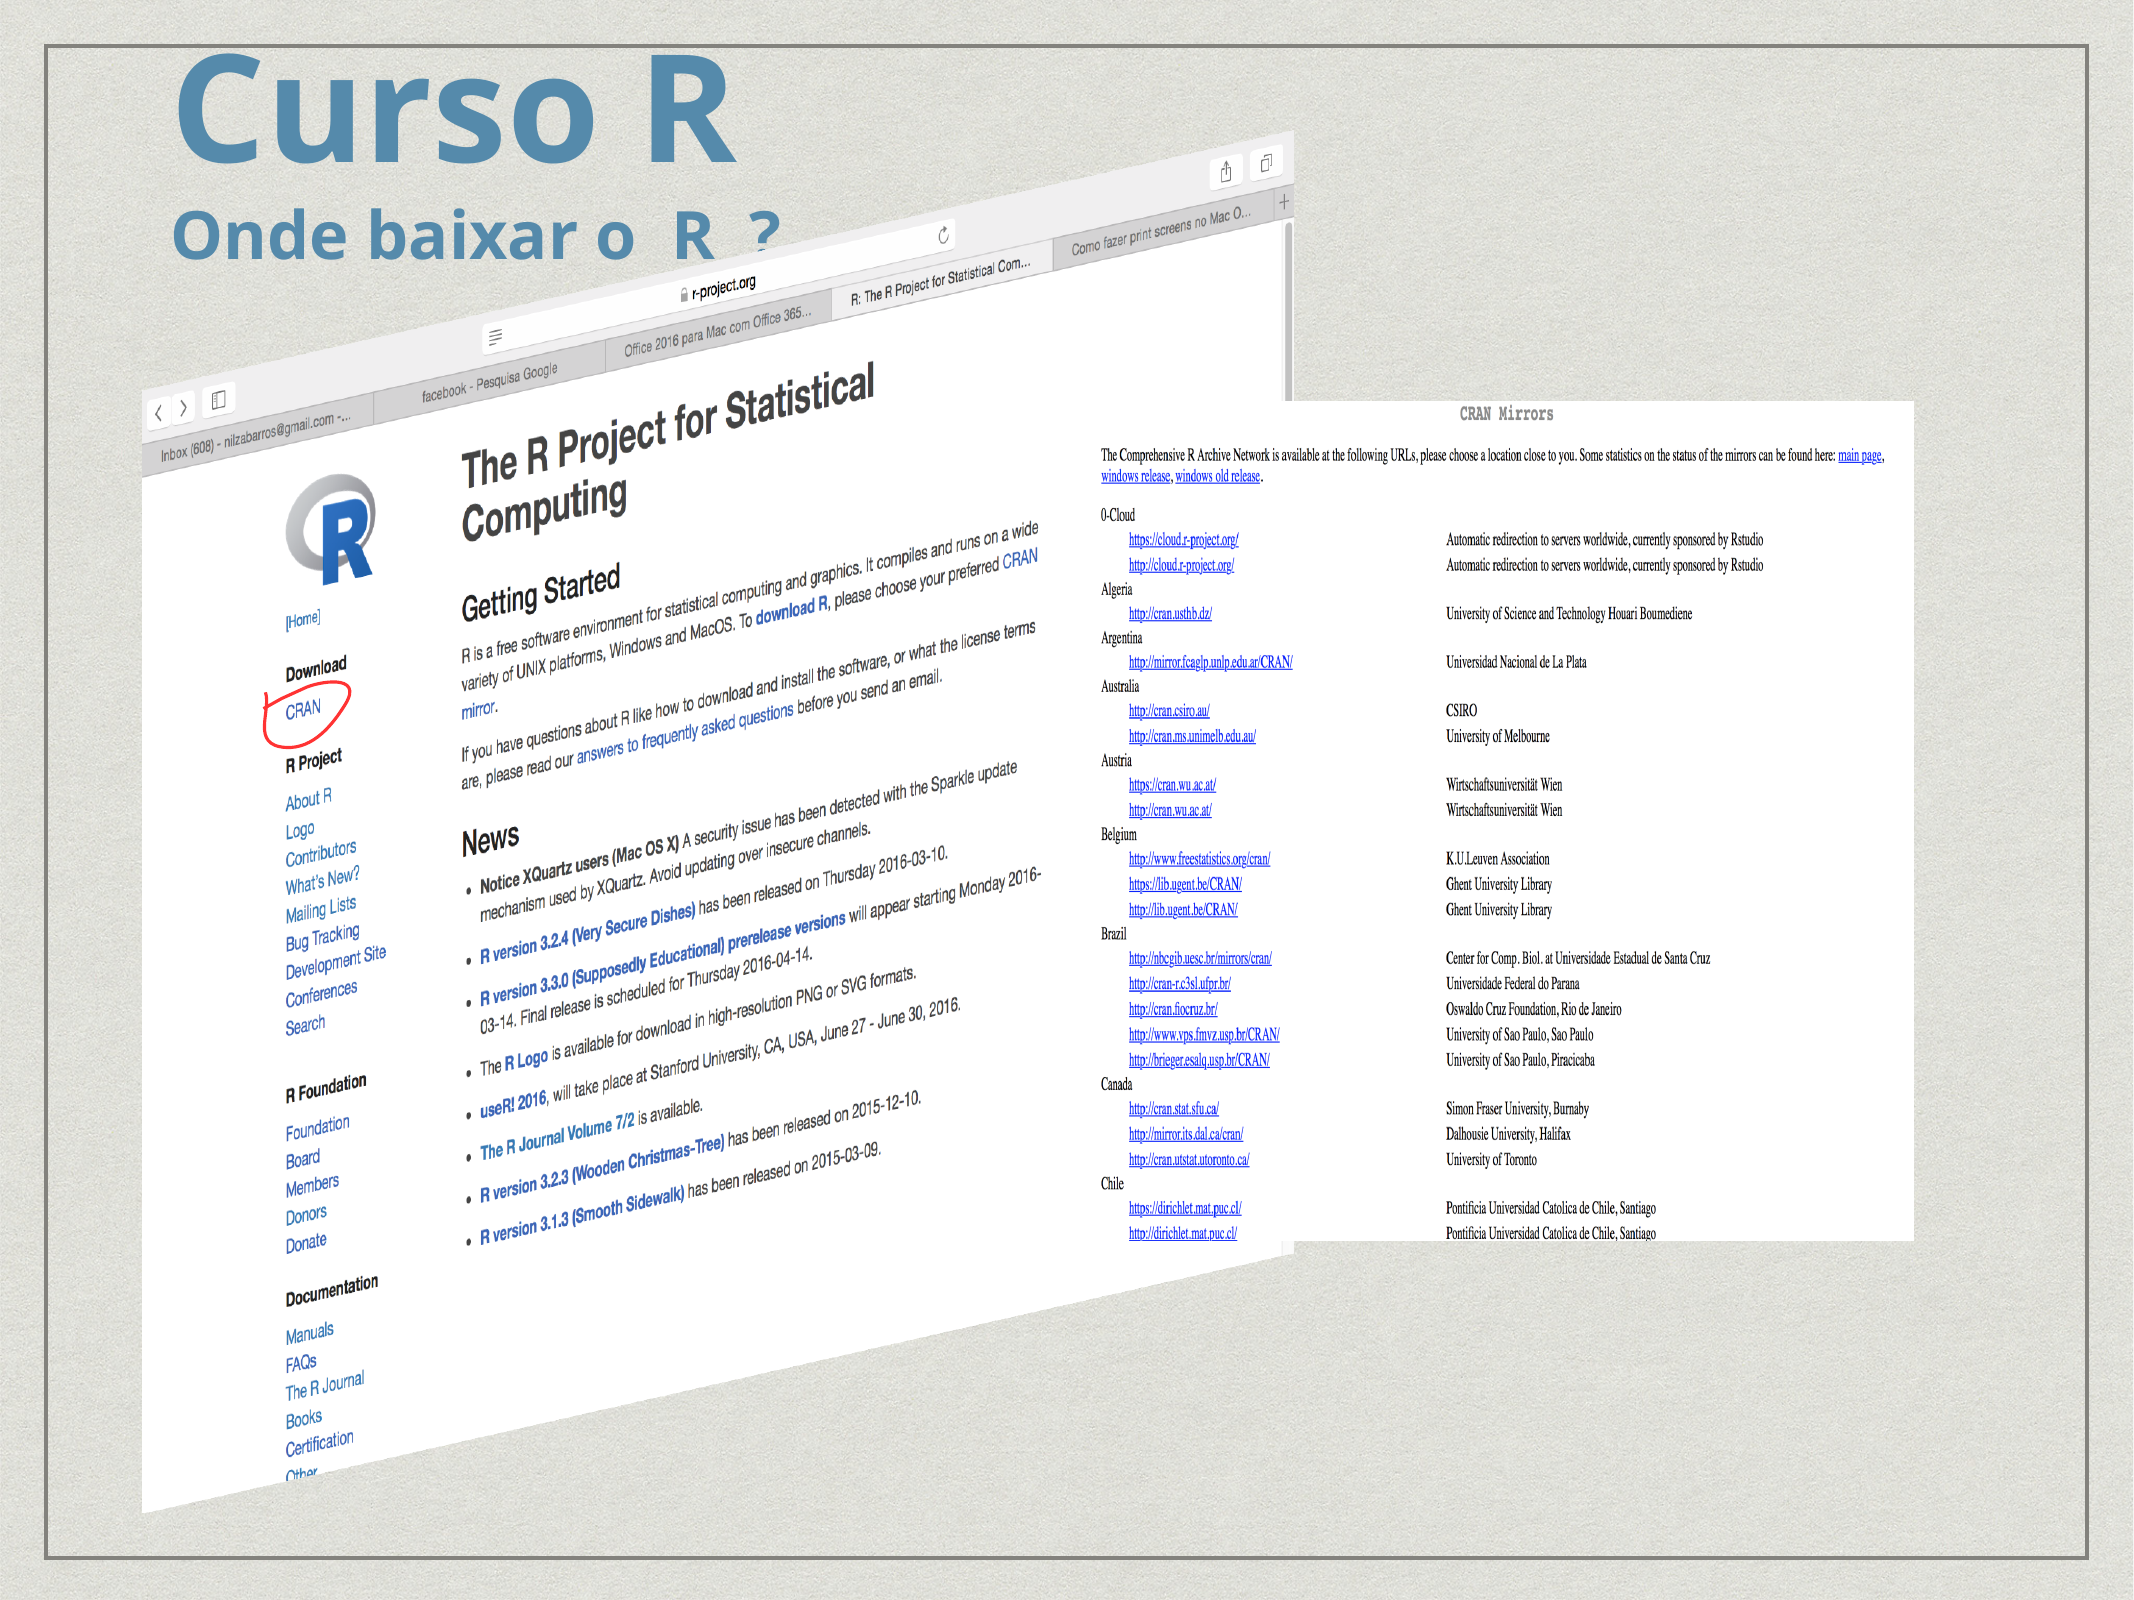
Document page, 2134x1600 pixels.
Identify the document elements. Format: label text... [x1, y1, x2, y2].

picture [48, 48, 2085, 1556]
picture [0, 0, 2134, 1600]
title Curso R Onde baixar o R ? [170, 0, 1963, 343]
